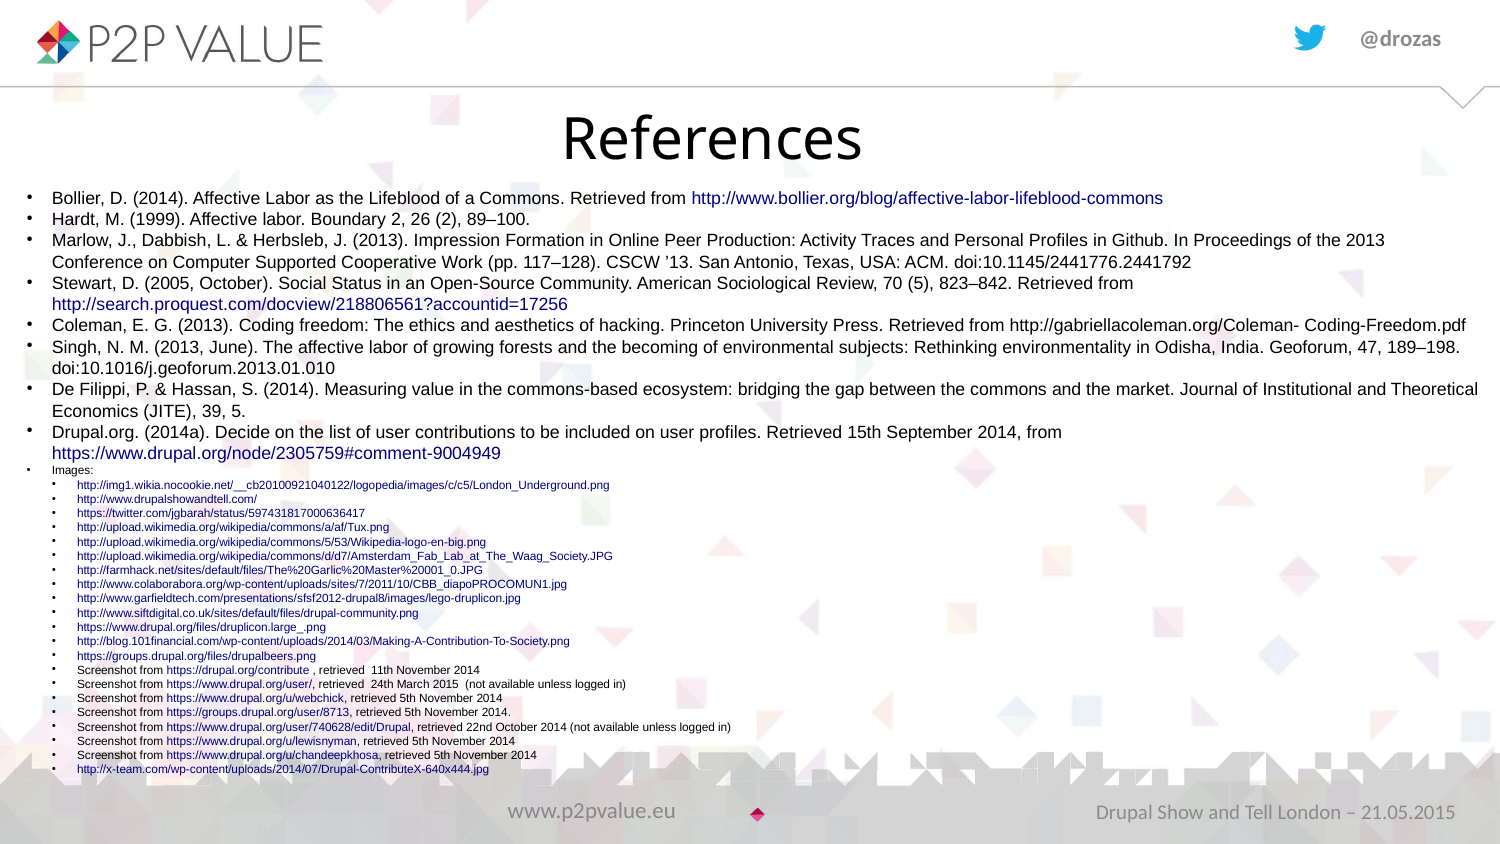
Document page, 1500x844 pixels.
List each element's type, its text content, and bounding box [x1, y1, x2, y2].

subtitle Bollier, D. (2014). Affective Labor as the Lifeblood of a Commons. Retrieved from http://www.bollier.org/blog/affective-labor-lifeblood-commons Hardt, M. (1999). Affective labor. Boundary 2, 26 (2), 89–100. Marlow, J., Dabbish, L. & Herbsleb, J. (2013). Impression Formation in Online Peer Production: Activity Traces and Personal Profiles in Github. In Proceedings of the 2013 Conference on Computer Supported Cooperative Work (pp. 117–128). CSCW ’13. San Antonio, Texas, USA: ACM. doi:10.1145/2441776.2441792 Stewart, D. (2005, October). Social Status in an Open-Source Community. American Sociological Review, 70 (5), 823–842. Retrieved from http://search.proquest.com/docview/218806561?accountid=17256 Coleman, E. G. (2013). Coding freedom: The ethics and aesthetics of hacking. Princeton University Press. Retrieved from http://gabriellacoleman.org/Coleman- Coding-Freedom.pdf Singh, N. M. (2013, June). The affective labor of growing forests and the becoming of environmental subjects: Rethinking environmentality in Odisha, India. Geoforum, 47, 189–198. doi:10.1016/j.geoforum.2013.01.010 De Filippi, P. & Hassan, S. (2014). Measuring value in the commons-based ecosystem: bridging the gap between the commons and the market. Journal of Institutional and Theoretical Economics (JITE), 39, 5. Drupal.org. (2014a). Decide on the list of user contributions to be included on user profiles. Retrieved 15th September 2014, from https://www.drupal.org/node/2305759#comment-9004949 Images: http://img1.wikia.nocookie.net/__cb20100921040122/logopedia/images/c/c5/London_Underground.png http://www.drupalshowandtell.com/ https://twitter.com/jgbarah/status/597431817000636417 http://upload.wikimedia.org/wikipedia/commons/a/af/Tux.png http://upload.wikimedia.org/wikipedia/commons/5/53/Wikipedia-logo-en-big.png http://upload.wikimedia.org/wikipedia/commons/d/d7/Amsterdam_Fab_Lab_at_The_Waag_Society.JPG http://farmhack.net/sites/default/files/The%20Garlic%20Master%20001_0.JPG http://www.colaborabora.org/wp-content/uploads/sites/7/2011/10/CBB_diapoPROCOMUN1.jpg http://www.garfieldtech.com/presentations/sfsf2012-drupal8/images/lego-druplicon.jpg http://www.siftdigital.co.uk/sites/default/files/drupal-community.png https://www.drupal.org/files/druplicon.large_.png http://blog.101financial.com/wp-content/uploads/2014/03/Making-A-Contribution-To-Society.png https://groups.drupal.org/files/drupalbeers.png Screenshot from https://drupal.org/contribute , retrieved 11th November 2014 Screenshot from https://www.drupal.org/user/, retrieved 24th March 2015 (not available unless logged in) Screenshot from https://www.drupal.org/u/webchick, retrieved 5th November 2014 Screenshot from https://groups.drupal.org/user/8713, retrieved 5th November 2014. Screenshot from https://www.drupal.org/user/740628/edit/Drupal, retrieved 22nd October 2014 (not available unless logged in) Screenshot from https://www.drupal.org/u/lewisnyman, retrieved 5th November 2014 Screenshot from https://www.drupal.org/u/chandeepkhosa, retrieved 5th November 2014 http://x-team.com/wp-content/uploads/2014/07/Drupal-ContributeX-640x444.jpg [13, 180, 1494, 811]
title References [60, 92, 1366, 180]
text_box @drozas [1333, 15, 1455, 60]
picture [0, 0, 1500, 844]
text_box www.p2pvalue.eu [501, 789, 720, 829]
text_box Drupal Show and Tell London – 21.05.2015 [777, 788, 1470, 834]
